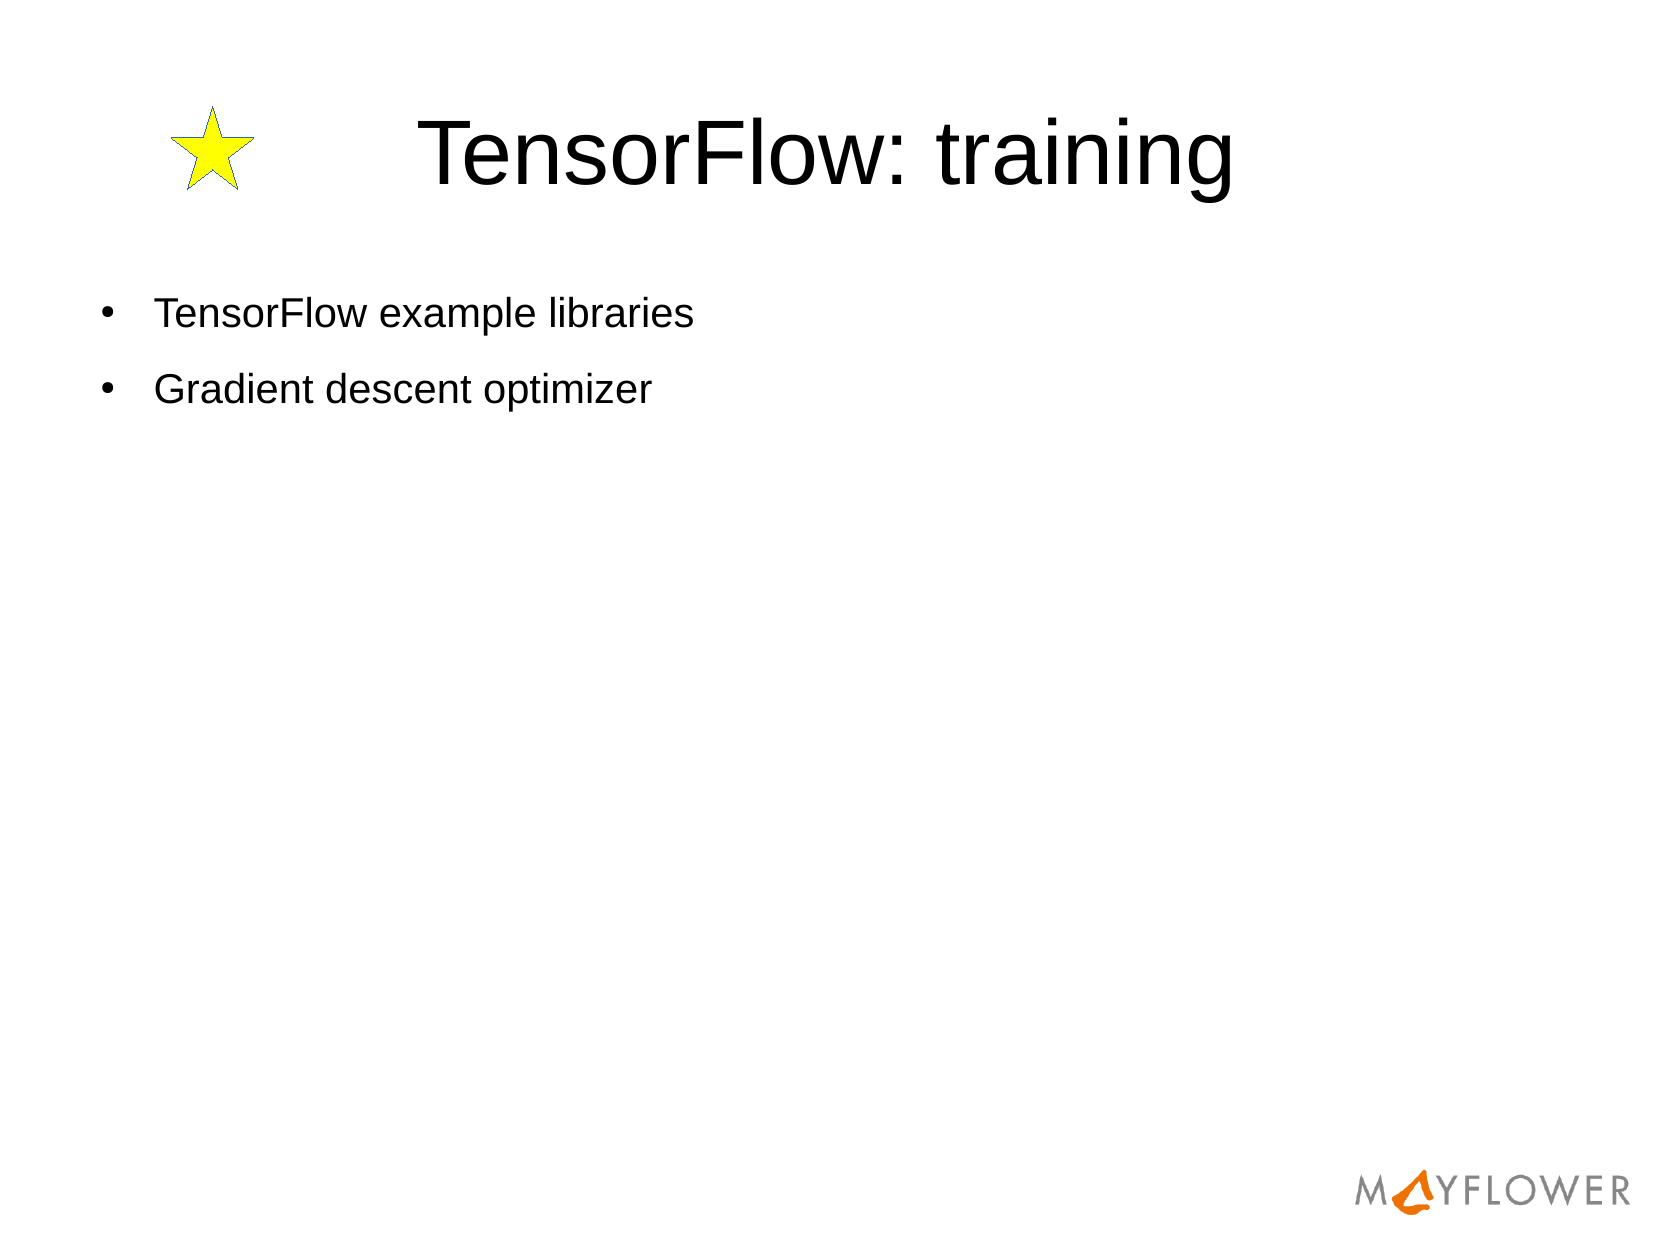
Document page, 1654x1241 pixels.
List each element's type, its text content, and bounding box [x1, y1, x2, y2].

picture [1355, 1169, 1630, 1215]
title TensorFlow: training [82, 49, 1571, 257]
text_box [171, 106, 254, 190]
list TensorFlow example libraries Gradient descent optimizer [82, 290, 1571, 1010]
